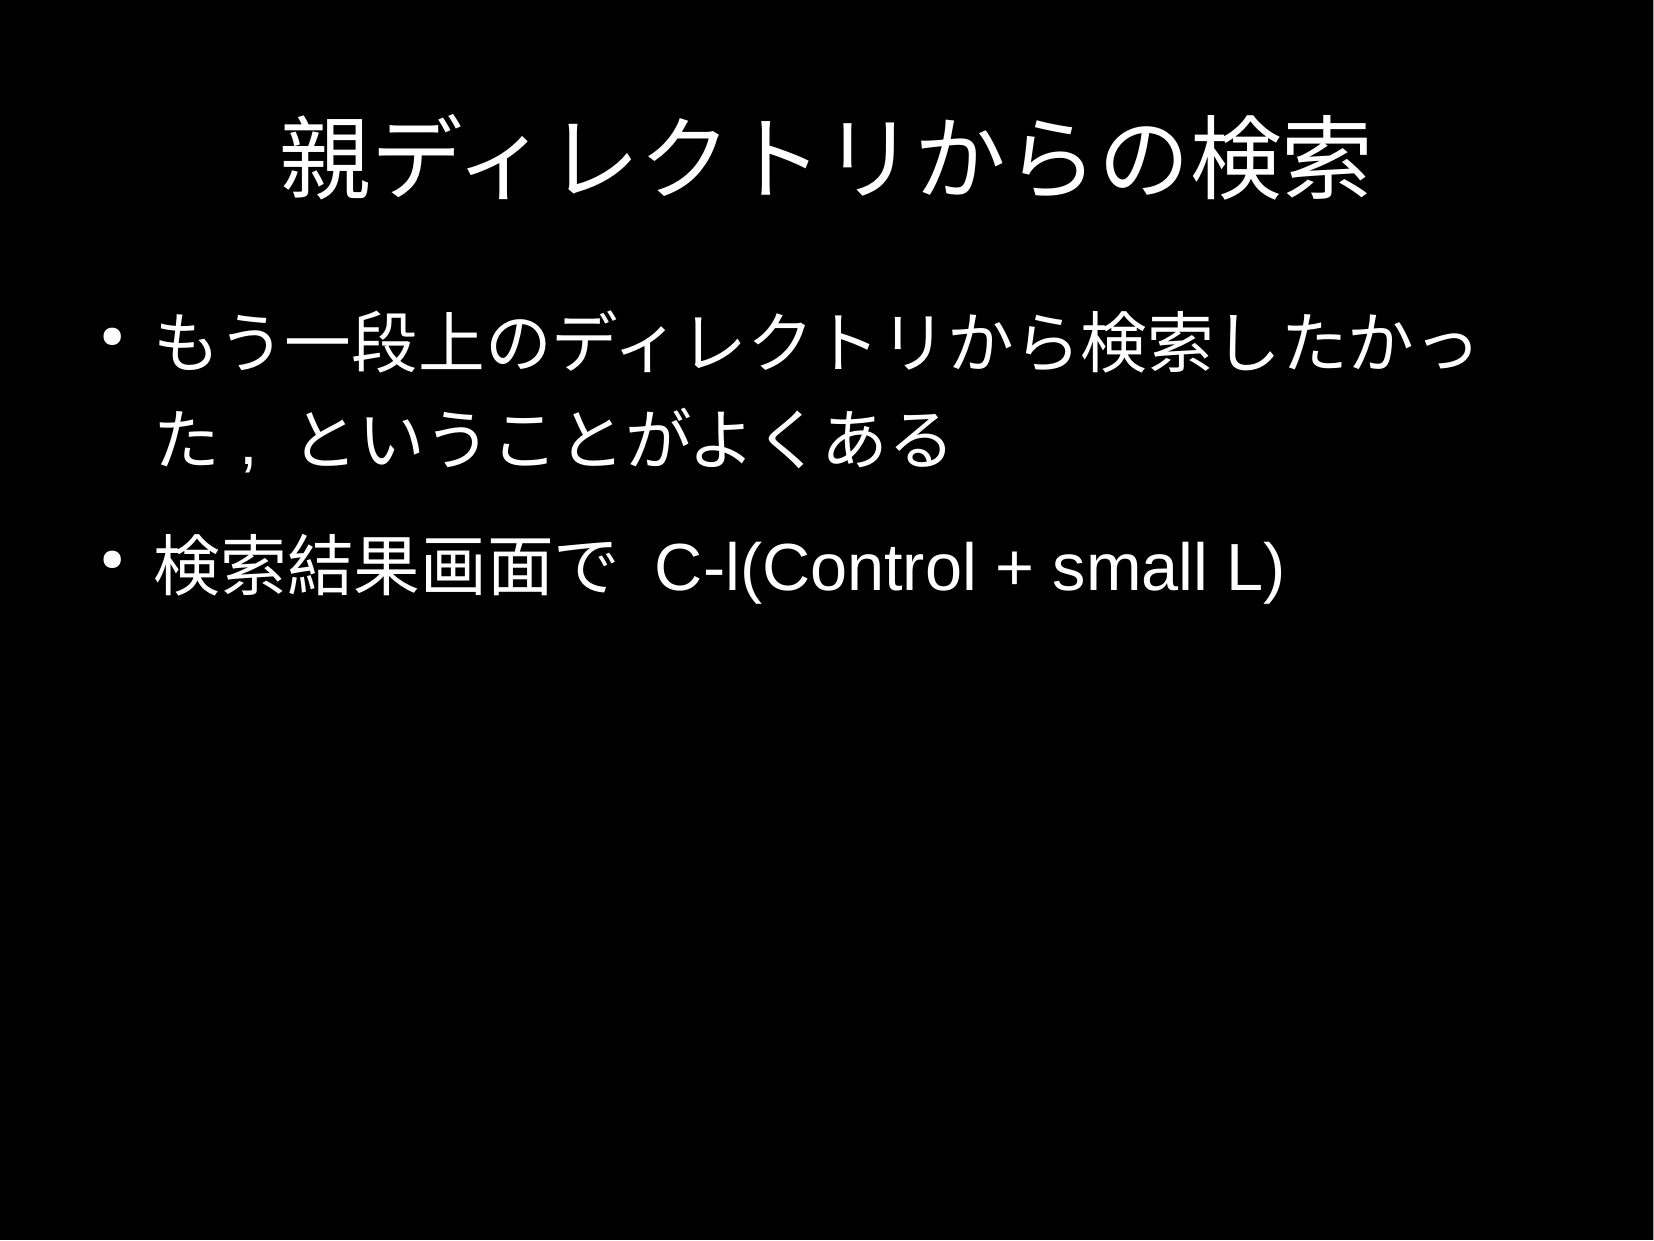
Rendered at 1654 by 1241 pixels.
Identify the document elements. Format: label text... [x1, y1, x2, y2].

list もう一段上のディレクトリから検索したかった, ということがよくある 検索結果画面で C-l(Control + small L) [82, 290, 1571, 1010]
title 親ディレクトリからの検索 [82, 49, 1571, 257]
